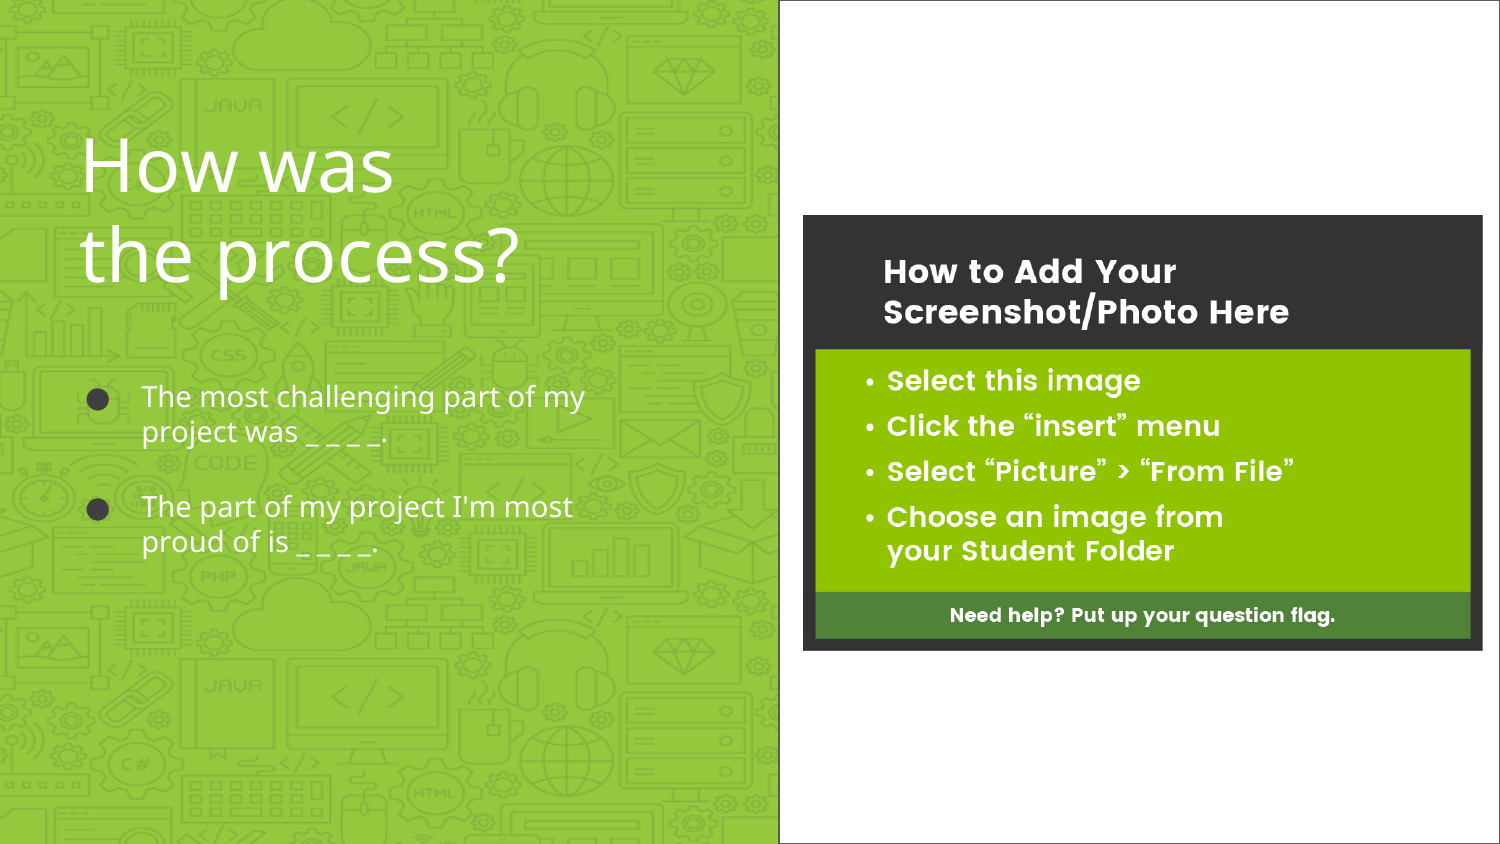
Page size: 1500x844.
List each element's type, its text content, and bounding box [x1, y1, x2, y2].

text_box The most challenging part of my project was _ _ _ _. The part of my project I'm most proud of is _ _ _ _. [51, 363, 678, 766]
text_box [778, 0, 1500, 844]
picture [803, 215, 1483, 651]
text_box How was the process? [64, 96, 755, 313]
picture [0, 0, 778, 844]
